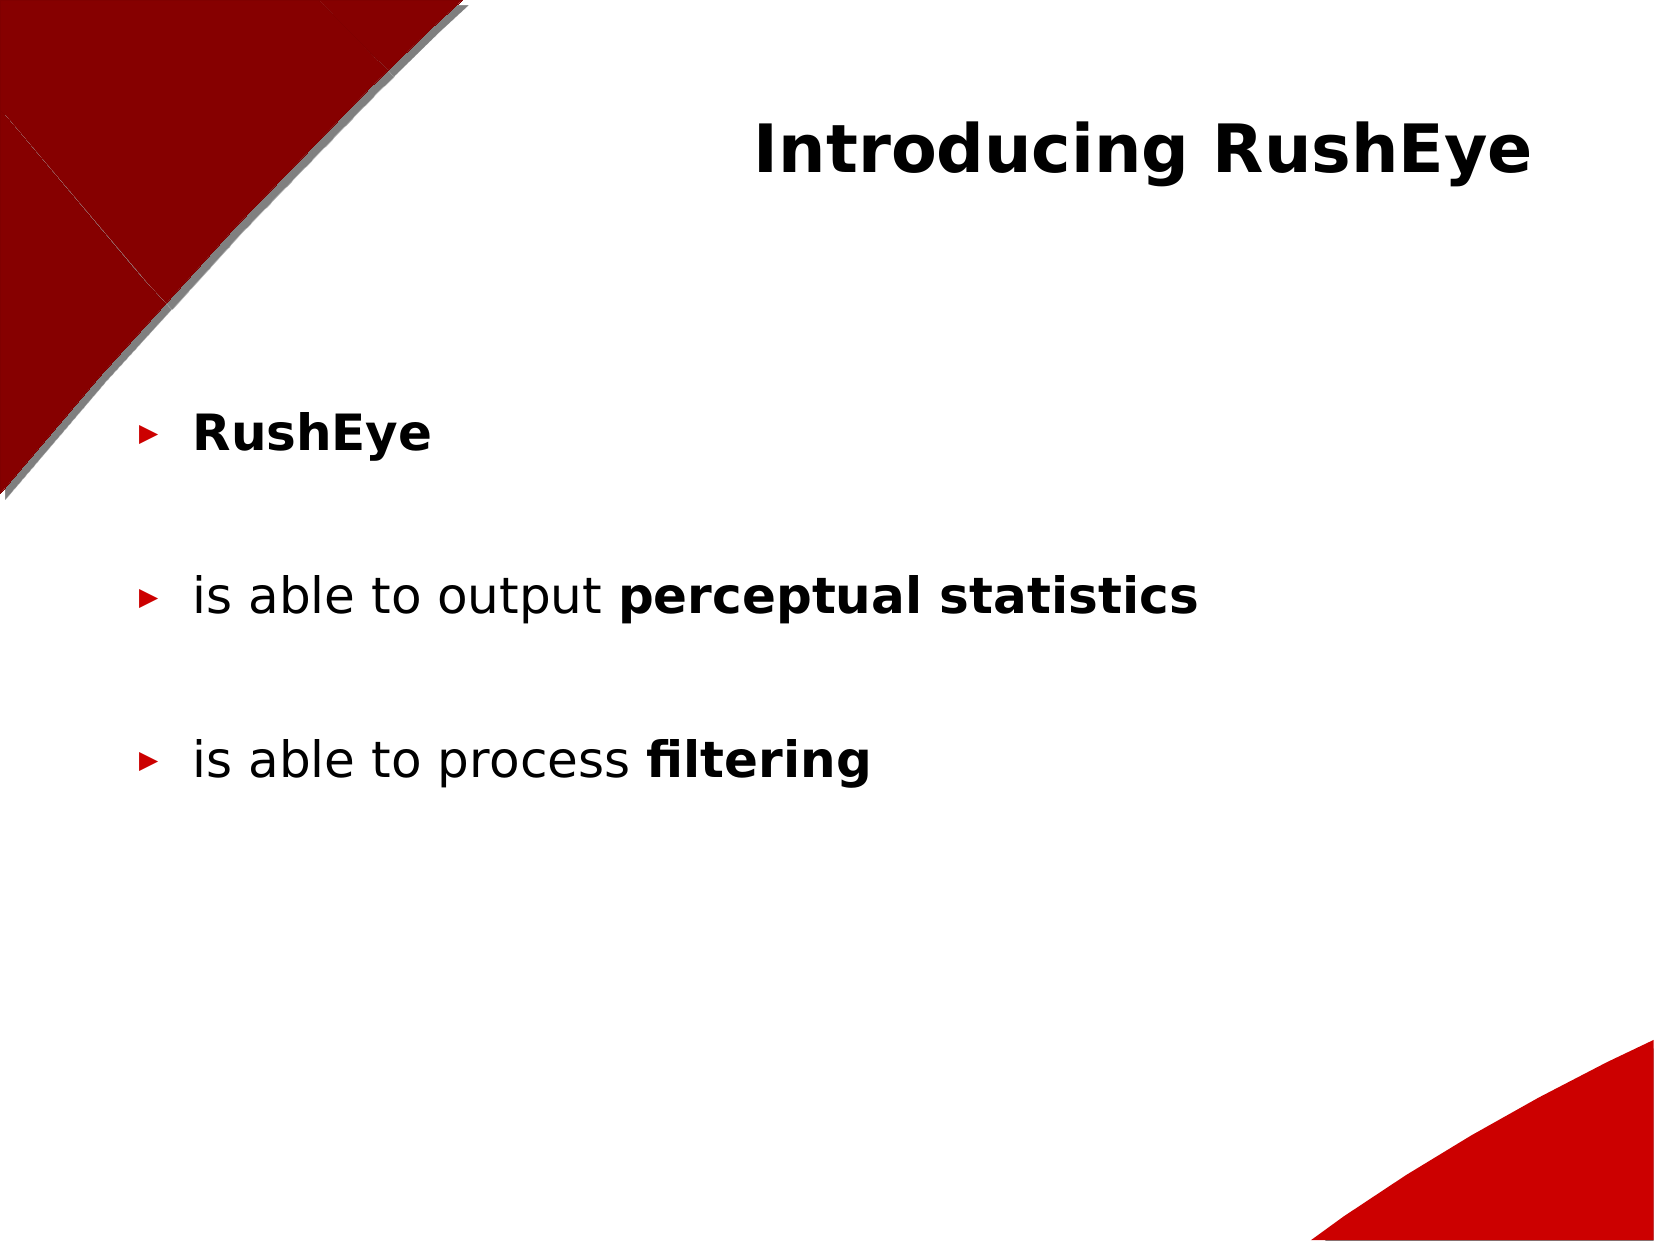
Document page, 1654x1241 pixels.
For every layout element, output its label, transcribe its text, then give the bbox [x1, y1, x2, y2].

list RushEye is able to output perceptual statistics is able to process filtering [121, 322, 1561, 1126]
title Introducing RushEye [121, 53, 1534, 247]
